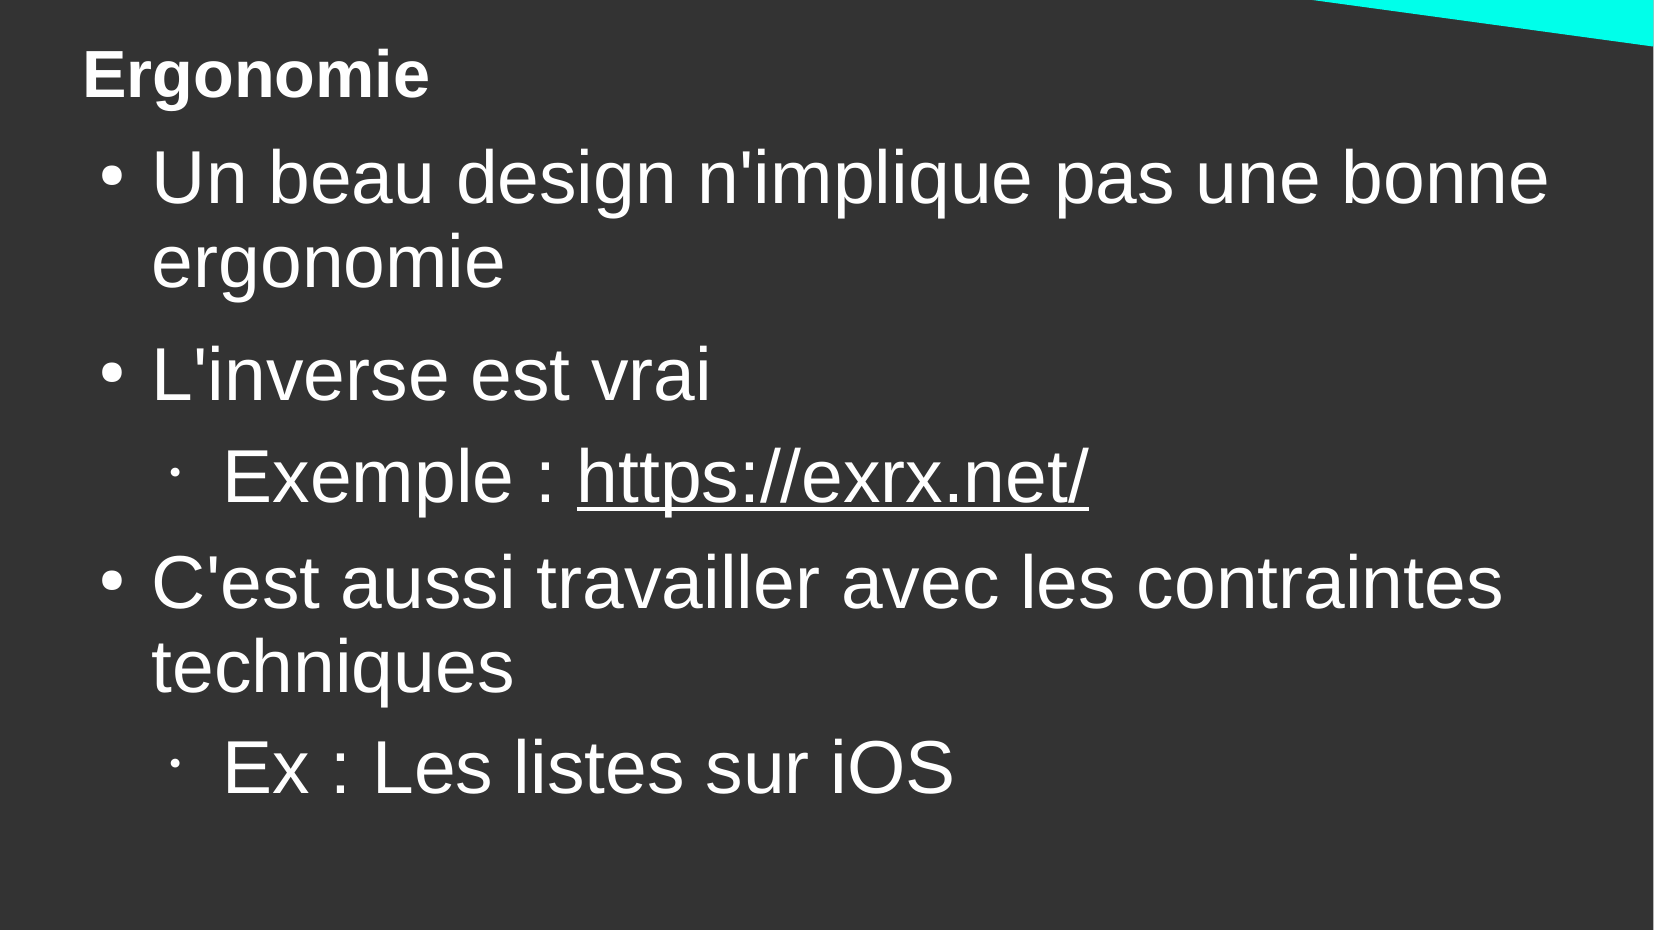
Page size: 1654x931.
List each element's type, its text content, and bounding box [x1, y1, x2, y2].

title Ergonomie [82, 37, 1571, 114]
list Un beau design n'implique pas une bonne ergonomie L'inverse est vrai Exemple : https://exrx.net/ C'est aussi travailler avec les contraintes techniques Ex : Les listes sur iOS [80, 135, 1620, 815]
text_box [1312, 0, 1654, 47]
